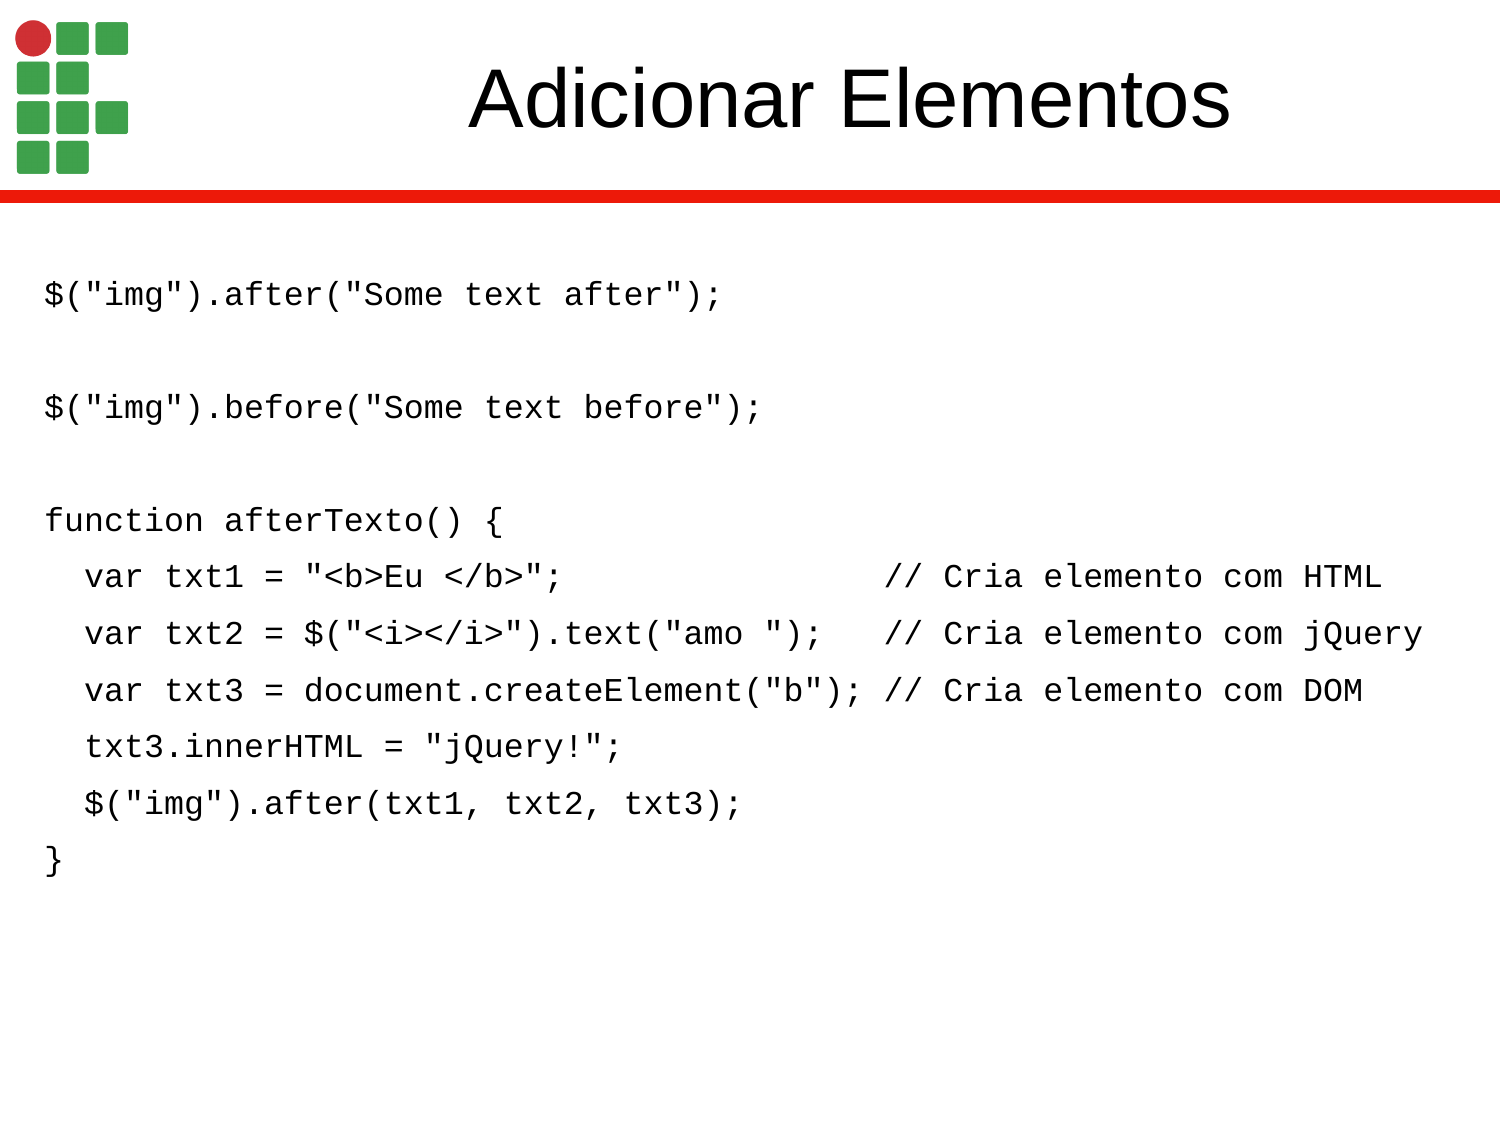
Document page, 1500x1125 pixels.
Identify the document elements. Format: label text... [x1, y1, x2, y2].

title Adicionar Elementos [230, 0, 1471, 202]
picture [14, 16, 130, 178]
list $("img").after("Some text after"); $("img").before("Some text before"); function afterTexto() { var txt1 = "<b>Eu </b>"; // Cria elemento com HTML var txt2 = $("<i></i>").text("amo "); // Cria elemento com jQuery var txt3 = document.createElement("b"); // Cria elemento com DOM txt3.innerHTML = "jQuery!"; $("img").after(txt1, txt2, txt3); } [29, 207, 1471, 1087]
